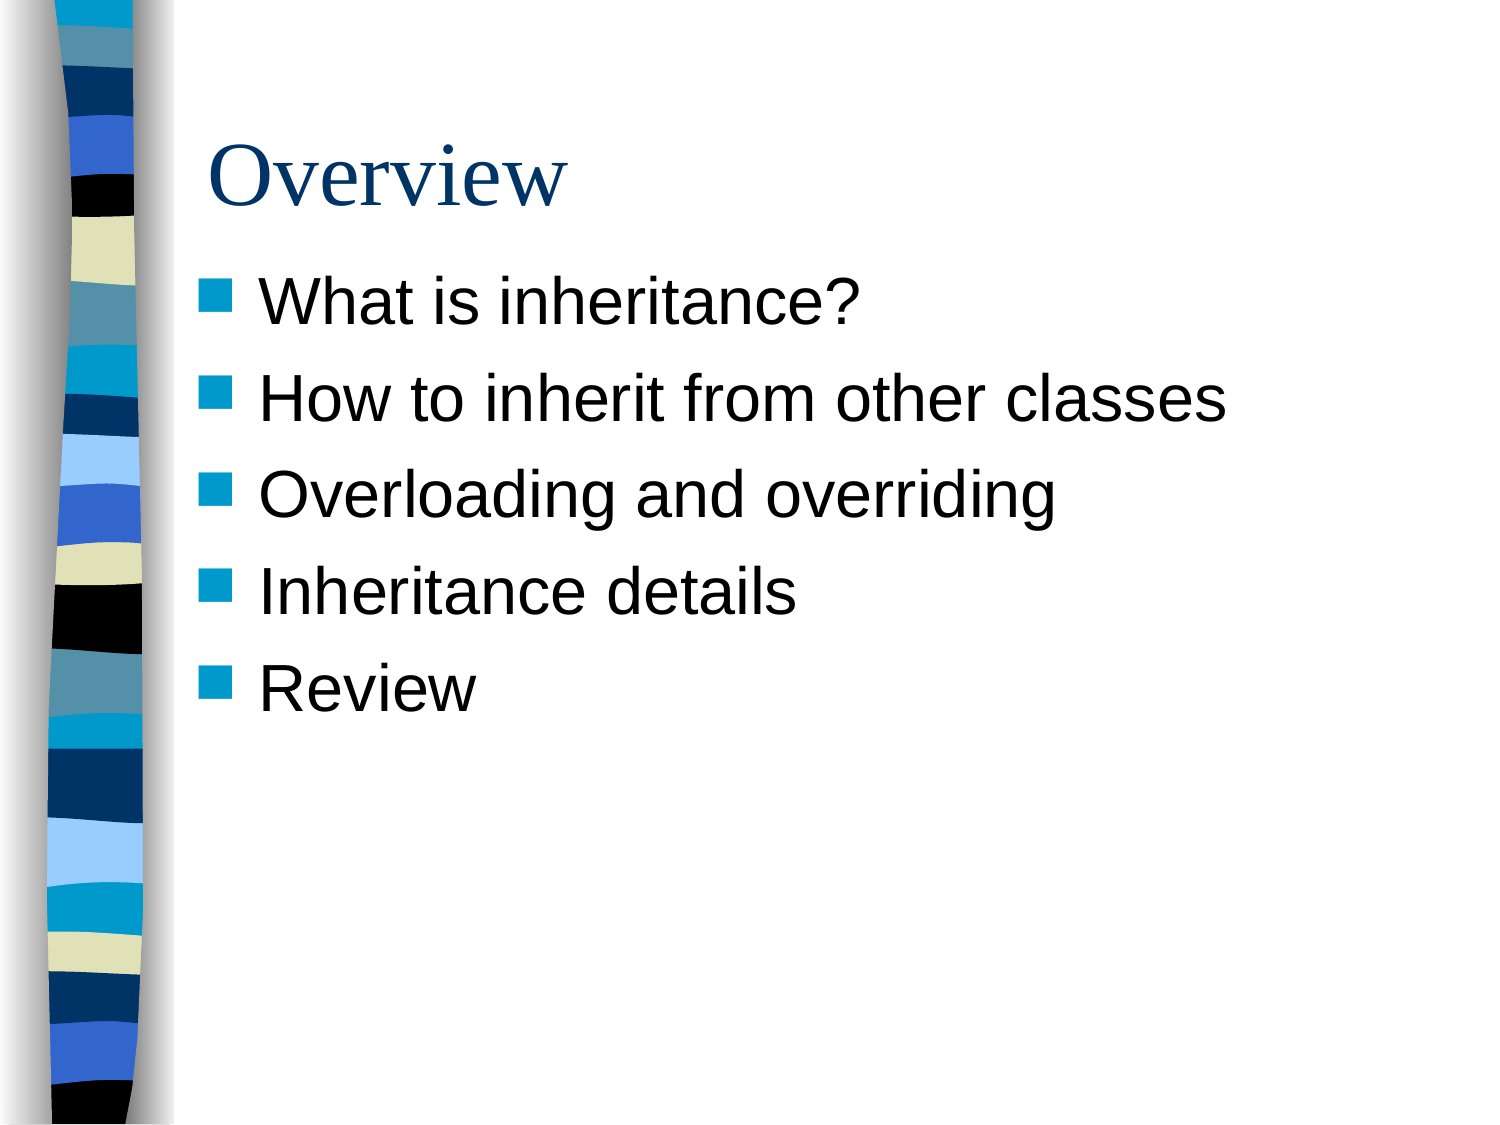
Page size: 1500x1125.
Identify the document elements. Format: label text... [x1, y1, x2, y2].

list What is inheritance? How to inherit from other classes Overloading and overriding Inheritance details Review [187, 249, 1463, 1050]
title Overview [192, 74, 1468, 263]
